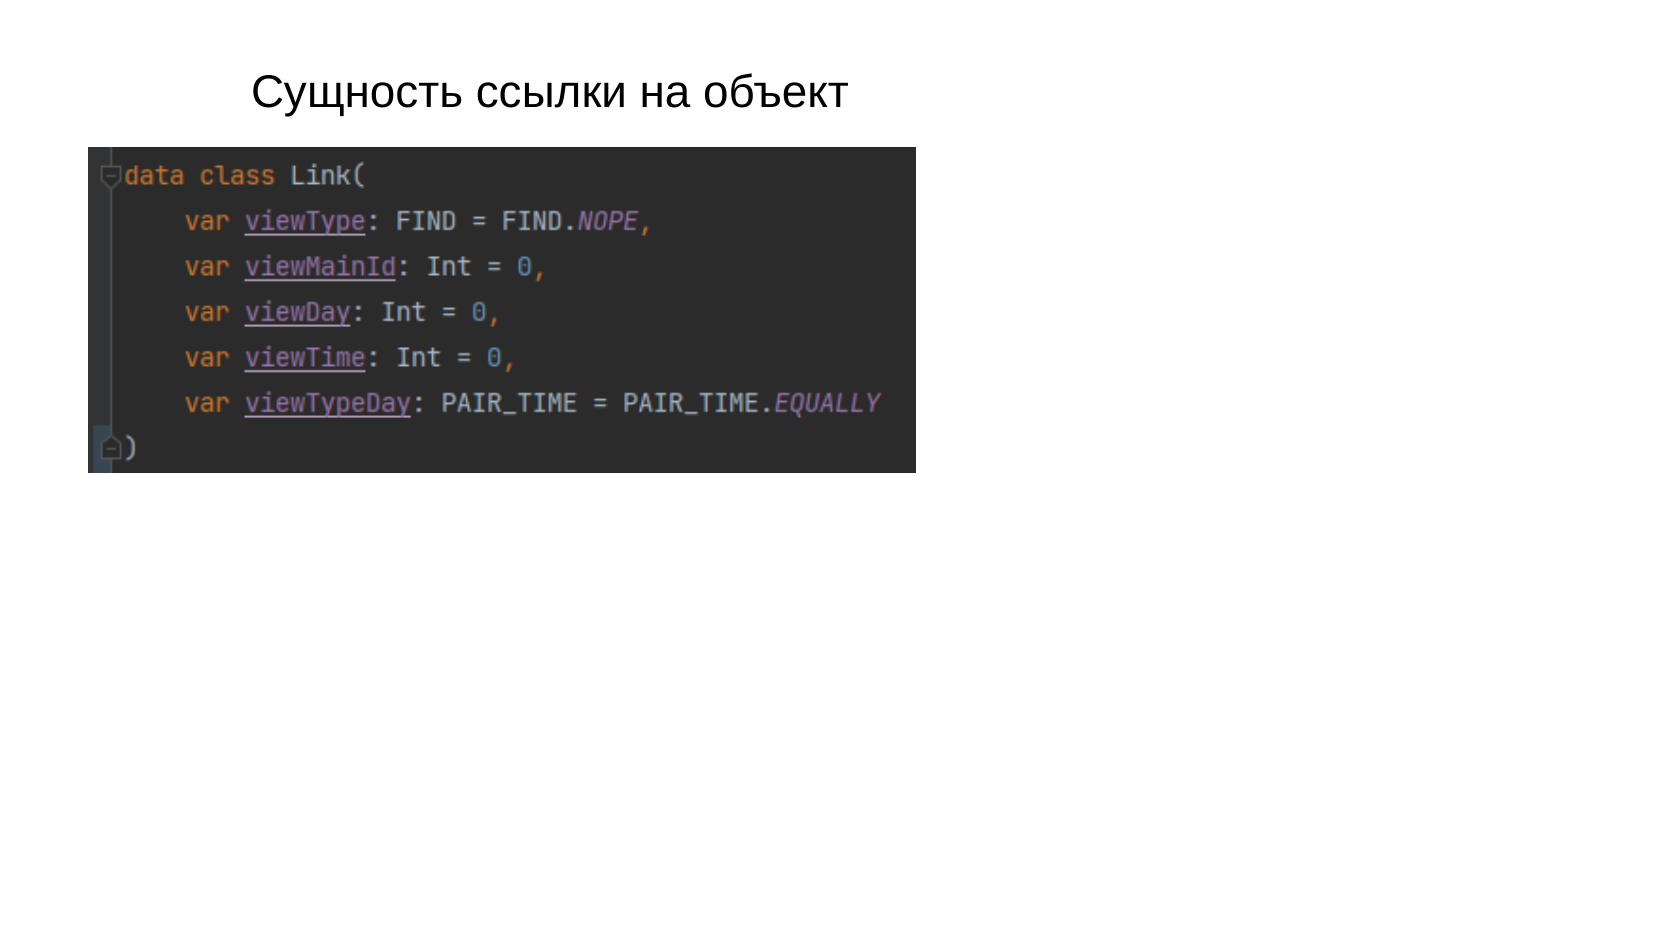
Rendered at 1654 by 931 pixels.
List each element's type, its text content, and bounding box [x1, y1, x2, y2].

picture [88, 147, 916, 473]
text_box Сущность ссылки на объект [236, 59, 886, 126]
